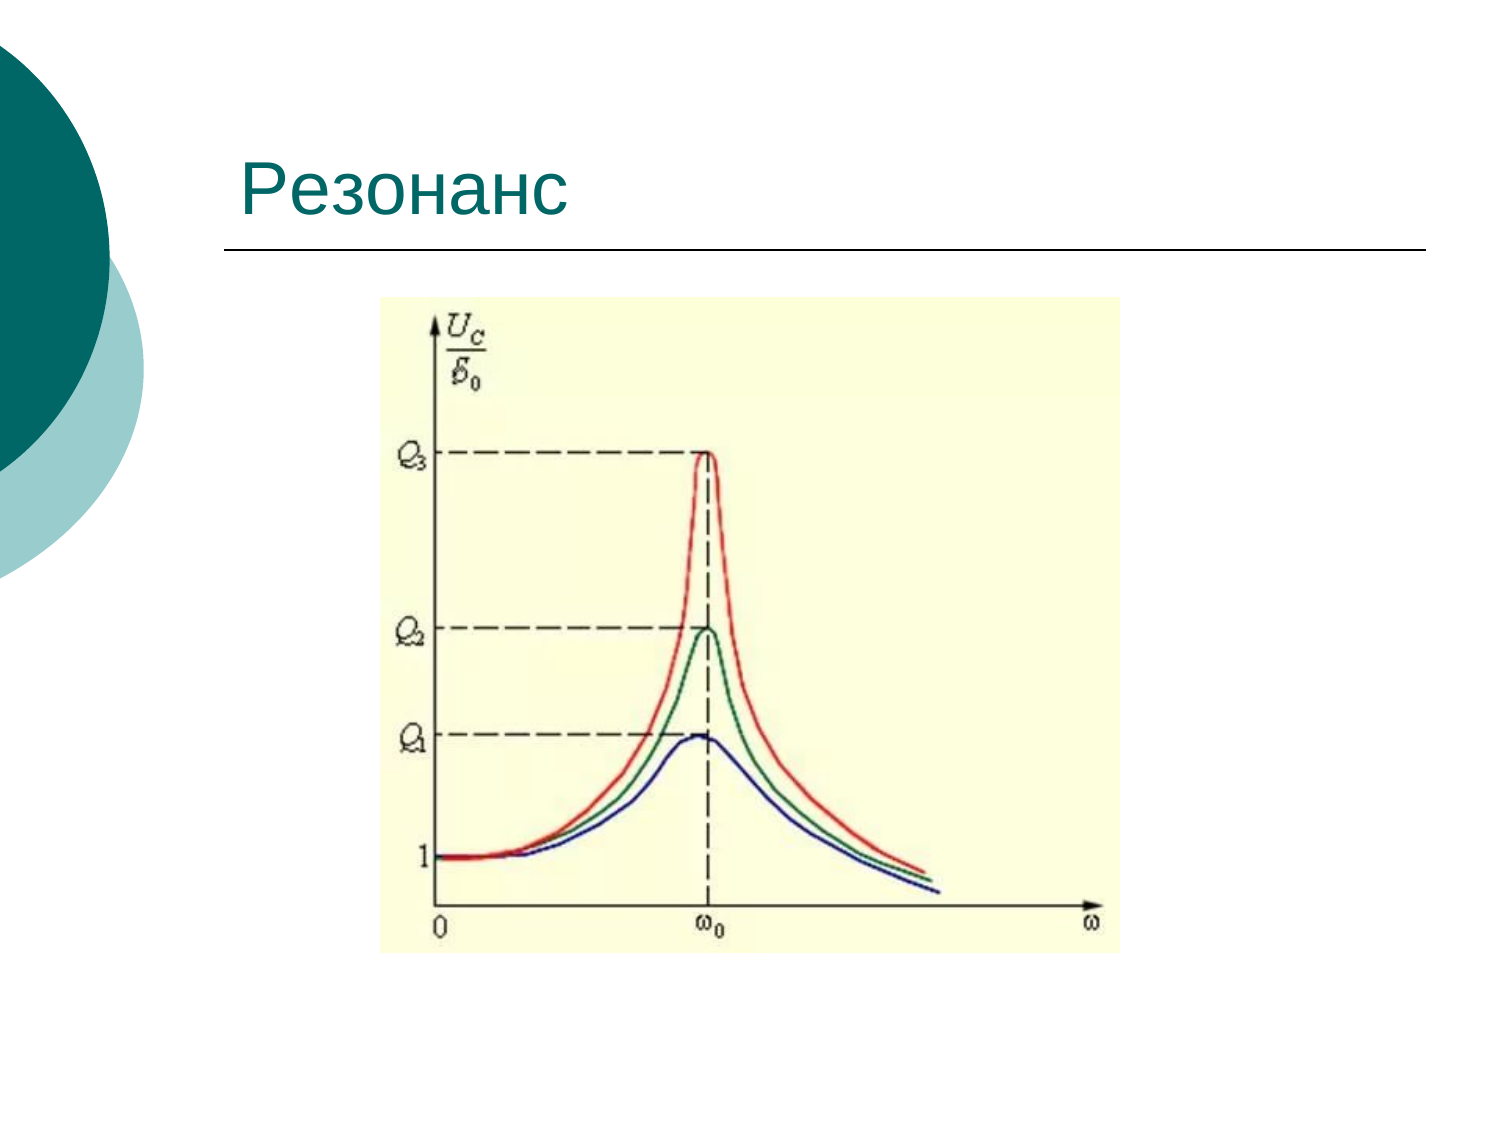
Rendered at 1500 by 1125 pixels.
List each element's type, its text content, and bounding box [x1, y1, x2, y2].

picture [380, 297, 1120, 953]
title Резонанс [224, 49, 1425, 237]
